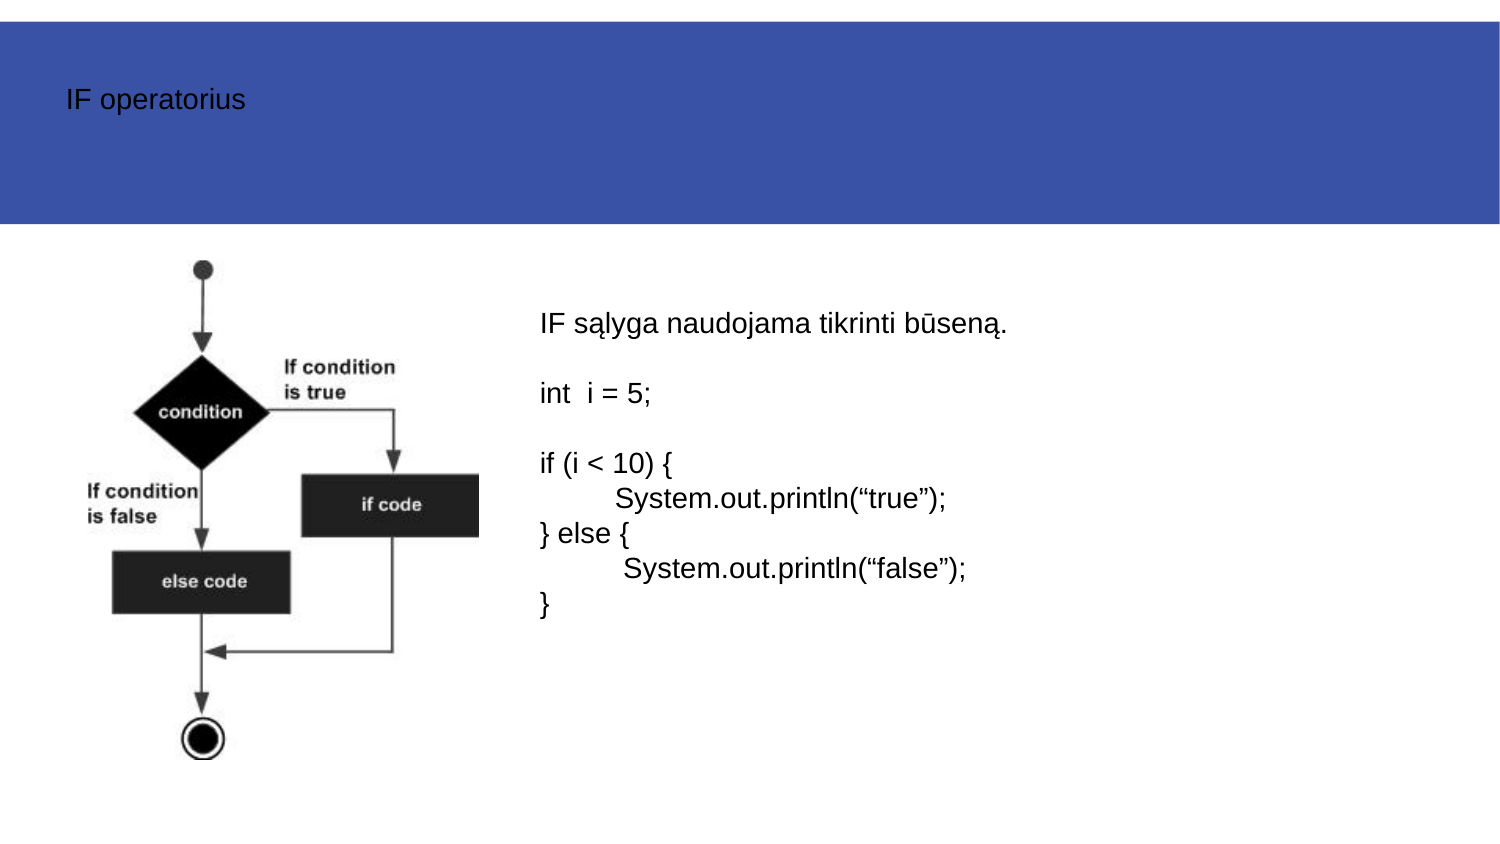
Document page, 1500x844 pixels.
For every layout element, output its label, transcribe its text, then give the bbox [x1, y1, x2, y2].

picture [87, 259, 479, 760]
title IF operatorius [51, 72, 1449, 167]
list IF sąlyga naudojama tikrinti būseną. int i = 5; if (i < 10) { System.out.println(“true”); } else { System.out.println(“false”); } [525, 296, 1113, 697]
